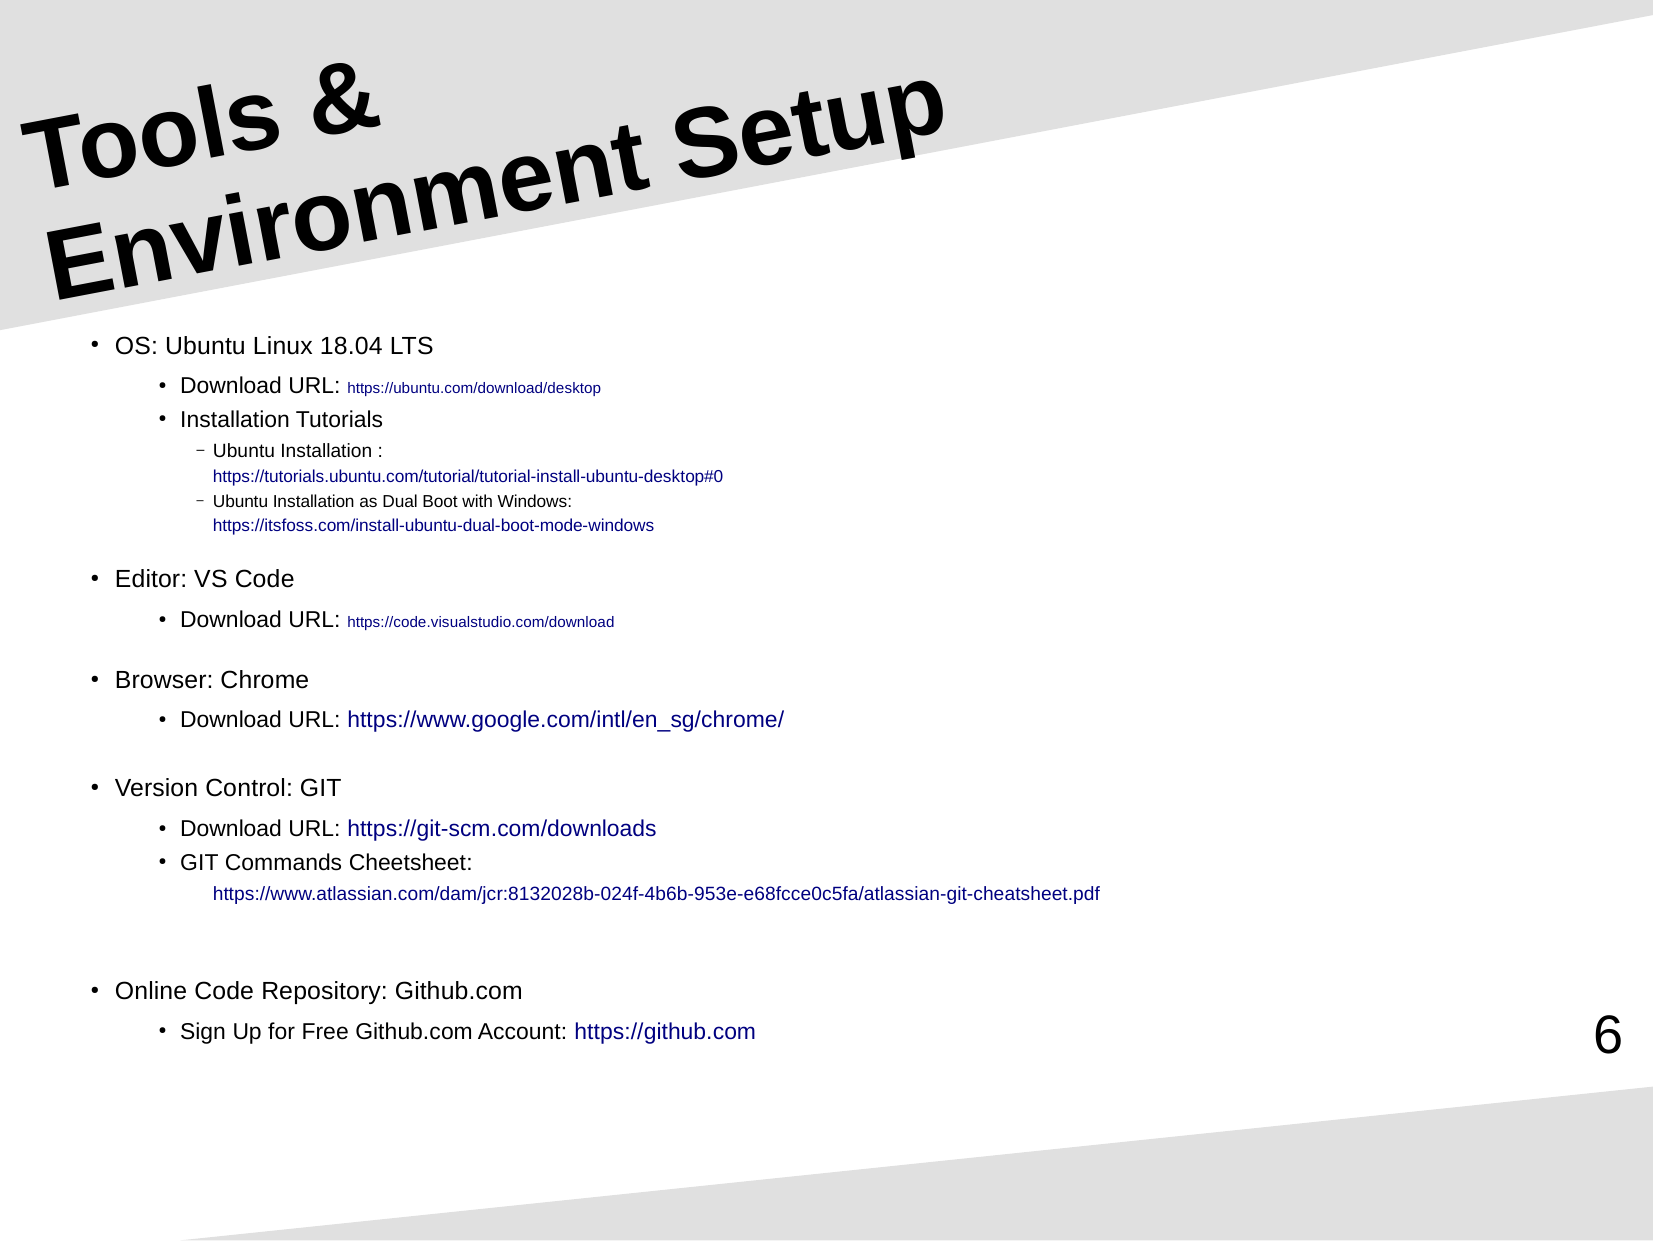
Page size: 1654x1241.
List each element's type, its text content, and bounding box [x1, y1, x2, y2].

title Tools & Environment Setup [15, 0, 1519, 323]
list OS: Ubuntu Linux 18.04 LTS Download URL: https://ubuntu.com/download/desktop Installation Tutorials Ubuntu Installation : https://tutorials.ubuntu.com/tutorial/tutorial-install-ubuntu-desktop#0 Ubuntu Installation as Dual Boot with Windows: https://itsfoss.com/install-ubuntu-dual-boot-mode-windows Editor: VS Code Download URL: https://code.visualstudio.com/download Browser: Chrome Download URL: https://www.google.com/intl/en_sg/chrome/ Version Control: GIT Download URL: https://git-scm.com/downloads GIT Commands Cheetsheet: https://www.atlassian.com/dam/jcr:8132028b-024f-4b6b-953e-e68fcce0c5fa/atlassian-git-cheatsheet.pdf Online Code Repository: Github.com Sign Up for Free Github.com Account: https://github.com [82, 331, 1538, 1051]
